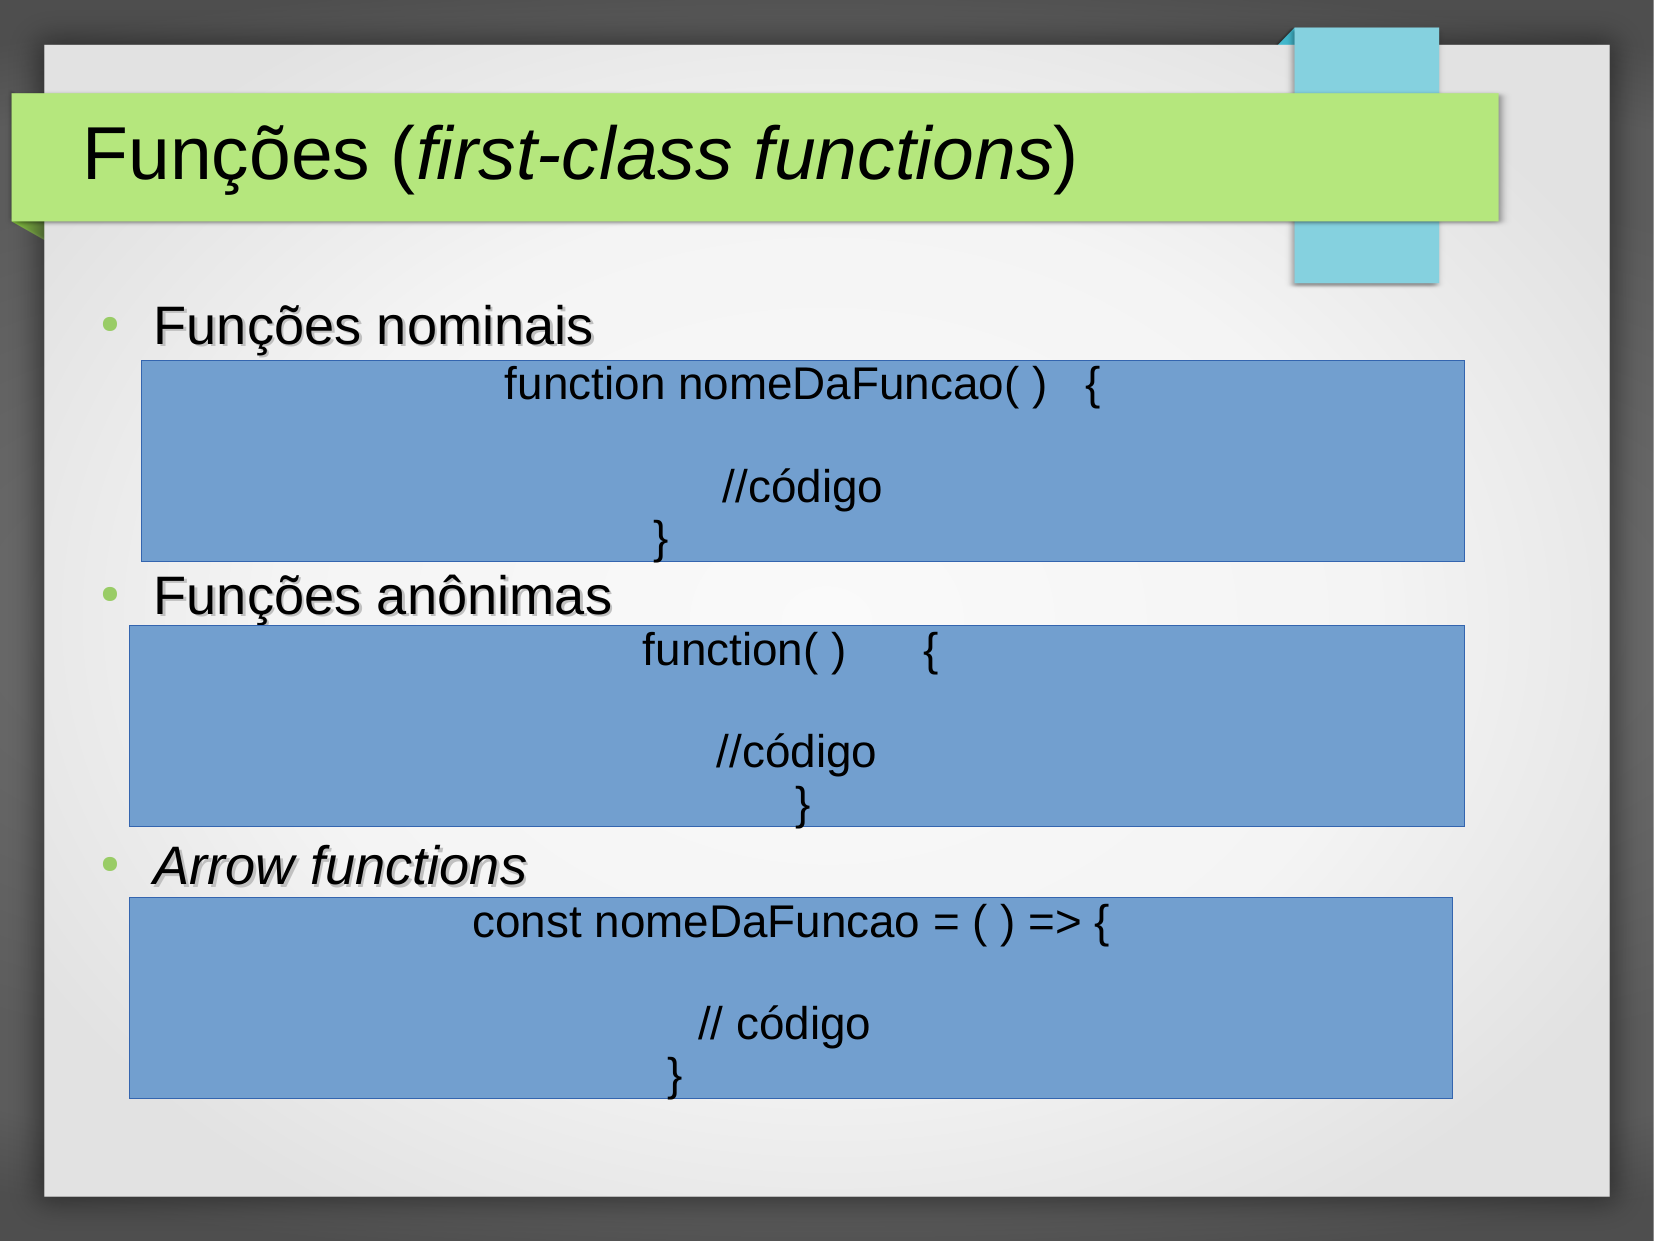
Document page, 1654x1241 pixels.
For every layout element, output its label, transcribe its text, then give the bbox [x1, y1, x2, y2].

picture [0, 0, 1654, 1241]
text_box function( ) { //código } [129, 625, 1465, 827]
list Funções nominais Funções anônimas Arrow functions [82, 295, 709, 1015]
title Funções (first-class functions) [82, 94, 1264, 213]
text_box const nomeDaFuncao = ( ) => { // código } [129, 897, 1453, 1099]
text_box function nomeDaFuncao( ) { //código } [141, 360, 1465, 562]
